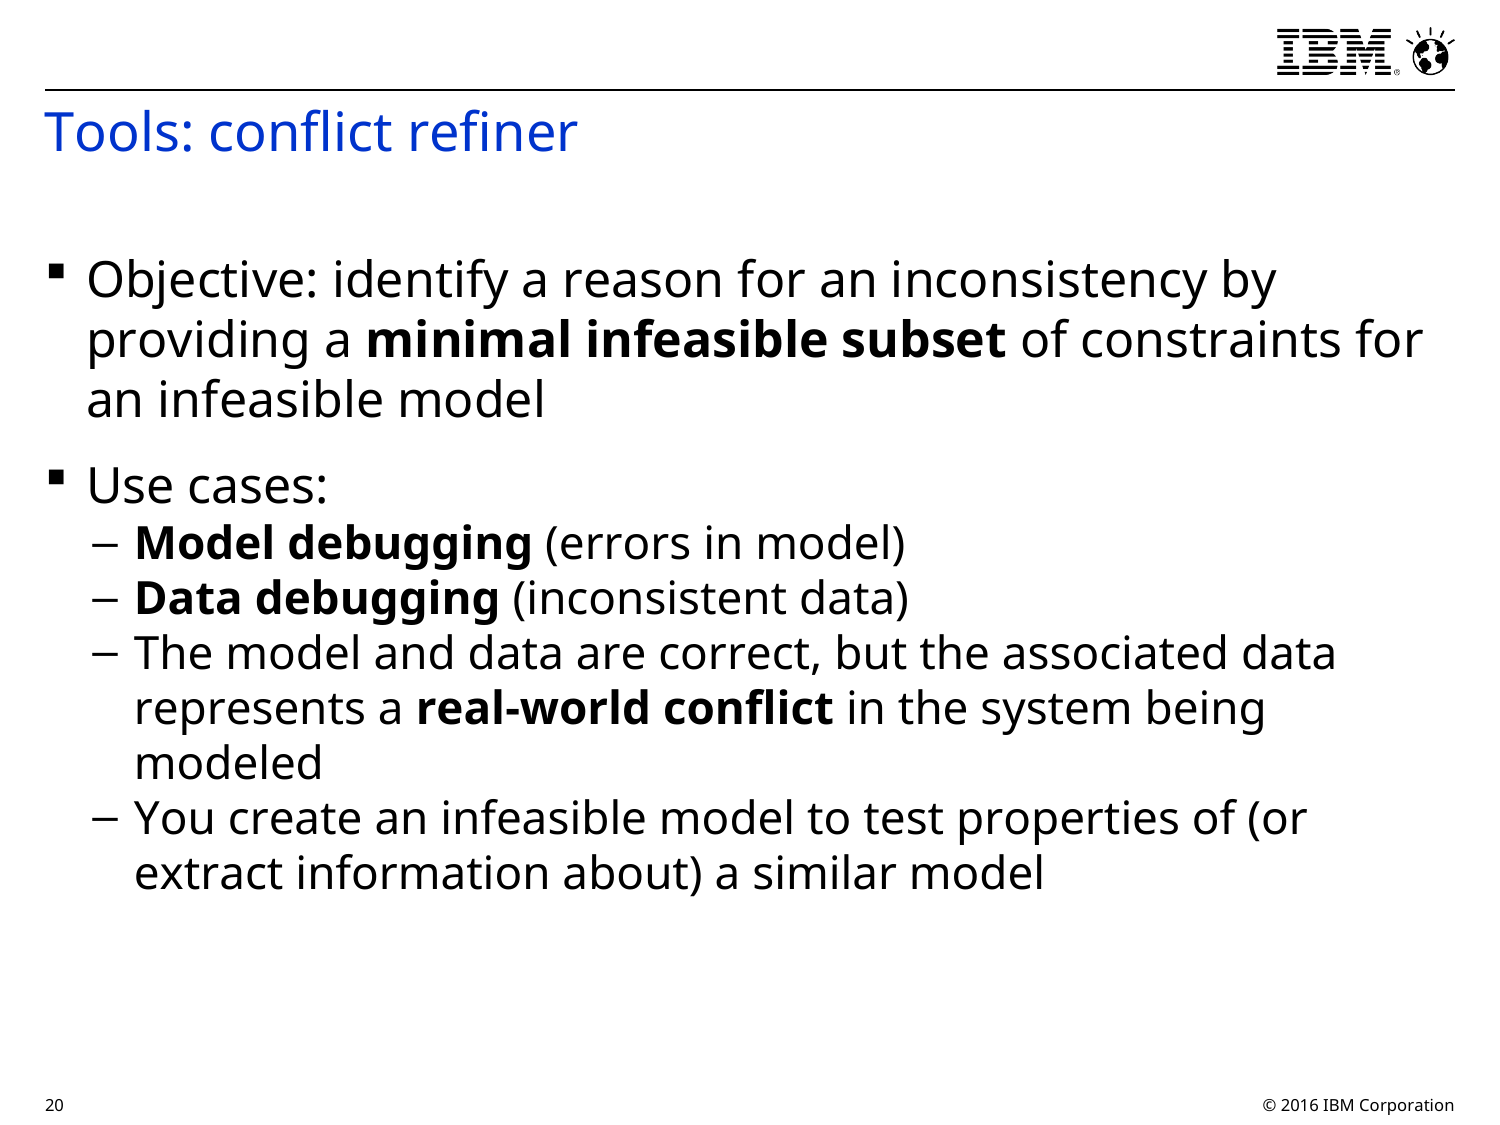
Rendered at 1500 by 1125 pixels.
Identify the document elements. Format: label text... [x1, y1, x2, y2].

list Objective: identify a reason for an inconsistency by providing a minimal infeasible subset of constraints for an infeasible model Use cases: Model debugging (errors in model) Data debugging (inconsistent data) The model and data are correct, but the associated data represents a real-world conflict in the system being modeled You create an infeasible model to test properties of (or extract information about) a similar model [29, 239, 1455, 1066]
picture [1260, 10, 1468, 90]
title Tools: conflict refiner [29, 97, 1455, 203]
